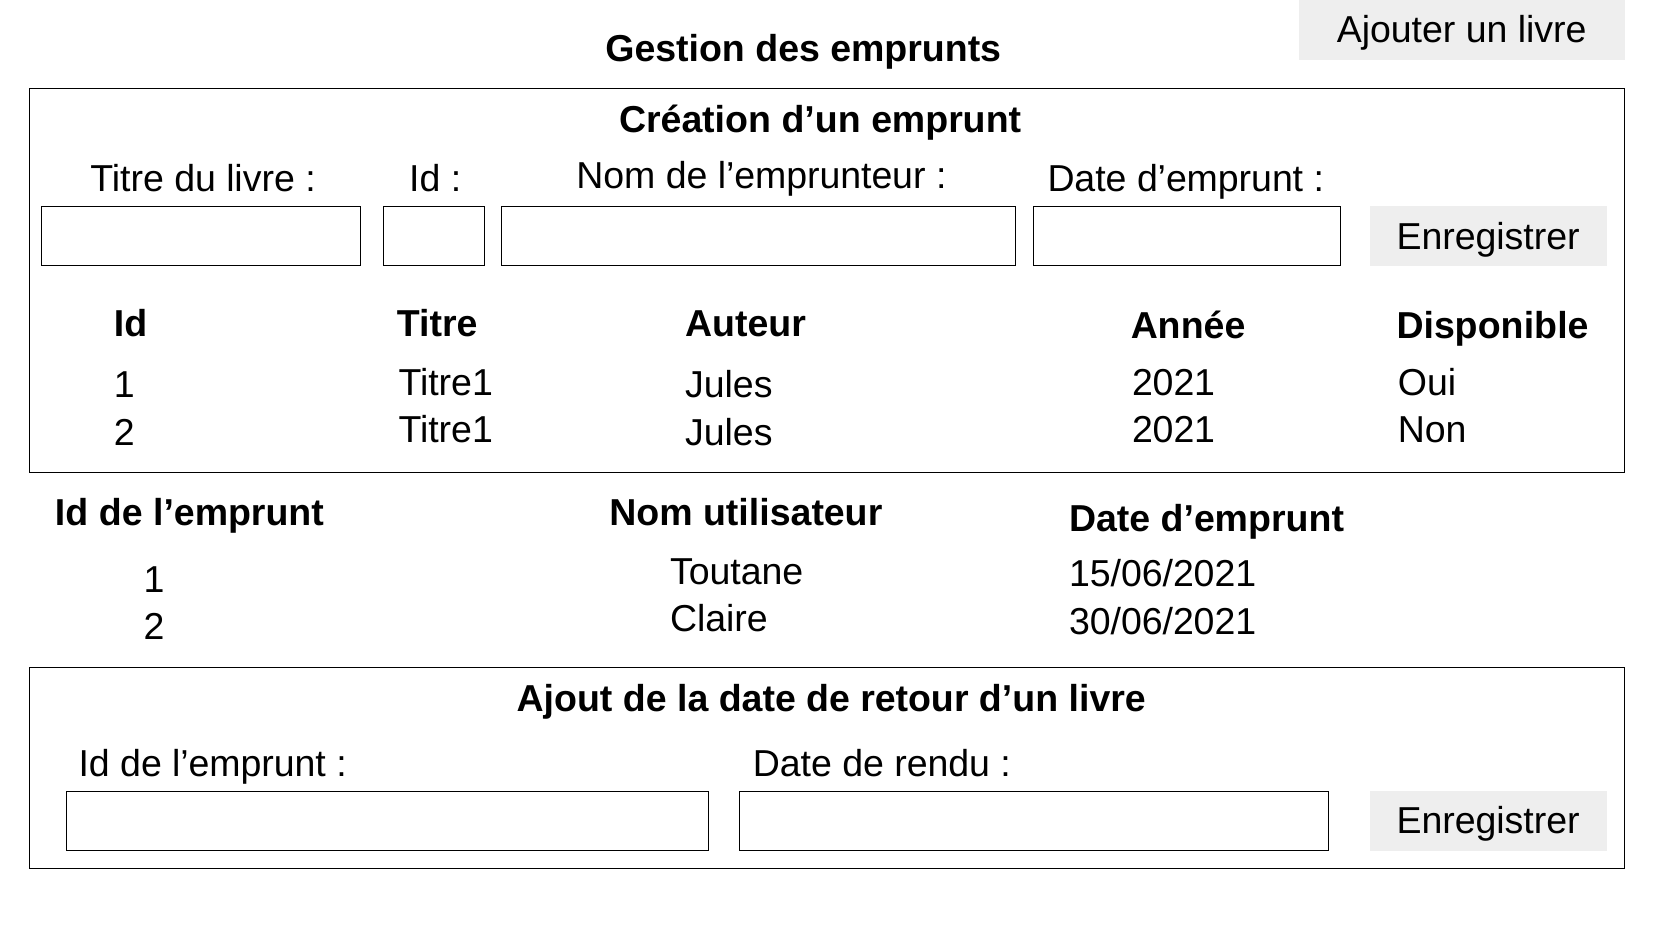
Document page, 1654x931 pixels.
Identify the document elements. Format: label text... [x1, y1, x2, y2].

text_box Jules [670, 356, 788, 403]
text_box Année [1116, 297, 1261, 355]
text_box Disponible [1381, 297, 1604, 355]
text_box Auteur [670, 295, 821, 353]
text_box Jules [670, 403, 788, 461]
text_box Date d’emprunt : [1032, 149, 1341, 207]
text_box 1 [99, 356, 150, 403]
text_box Date d’emprunt [1054, 490, 1359, 547]
text_box 2021 [1117, 354, 1231, 401]
text_box Non [1383, 401, 1482, 459]
text_box Enregistrer [1370, 206, 1607, 266]
text_box Titre du livre : [75, 149, 331, 206]
text_box 30/06/2021 [1054, 592, 1271, 650]
text_box Titre [382, 295, 493, 353]
text_box Toutane [655, 543, 857, 601]
text_box 15/06/2021 [1054, 545, 1271, 592]
text_box Enregistrer [1370, 791, 1607, 851]
text_box Claire [655, 590, 807, 648]
text_box Date de rendu : [738, 734, 1329, 792]
text_box Gestion des emprunts [590, 19, 1017, 77]
text_box Id de l’emprunt : [63, 734, 665, 792]
text_box Id [99, 295, 163, 353]
text_box Nom de l’emprunteur : [561, 147, 972, 206]
text_box Oui [1383, 354, 1472, 401]
text_box 2 [99, 403, 150, 461]
text_box Nom utilisateur [594, 484, 898, 542]
text_box Titre1 [383, 401, 508, 459]
text_box Id : [394, 149, 477, 206]
text_box 2 [128, 598, 180, 656]
text_box [29, 88, 1625, 473]
text_box Ajout de la date de retour d’un livre [501, 669, 1162, 727]
text_box 2021 [1117, 401, 1231, 459]
text_box Création d’un emprunt [604, 90, 1037, 148]
text_box Ajouter un livre [1299, 0, 1625, 60]
text_box Titre1 [383, 354, 508, 401]
text_box 1 [128, 551, 180, 598]
text_box [29, 667, 1625, 869]
text_box Id de l’emprunt [40, 484, 340, 542]
